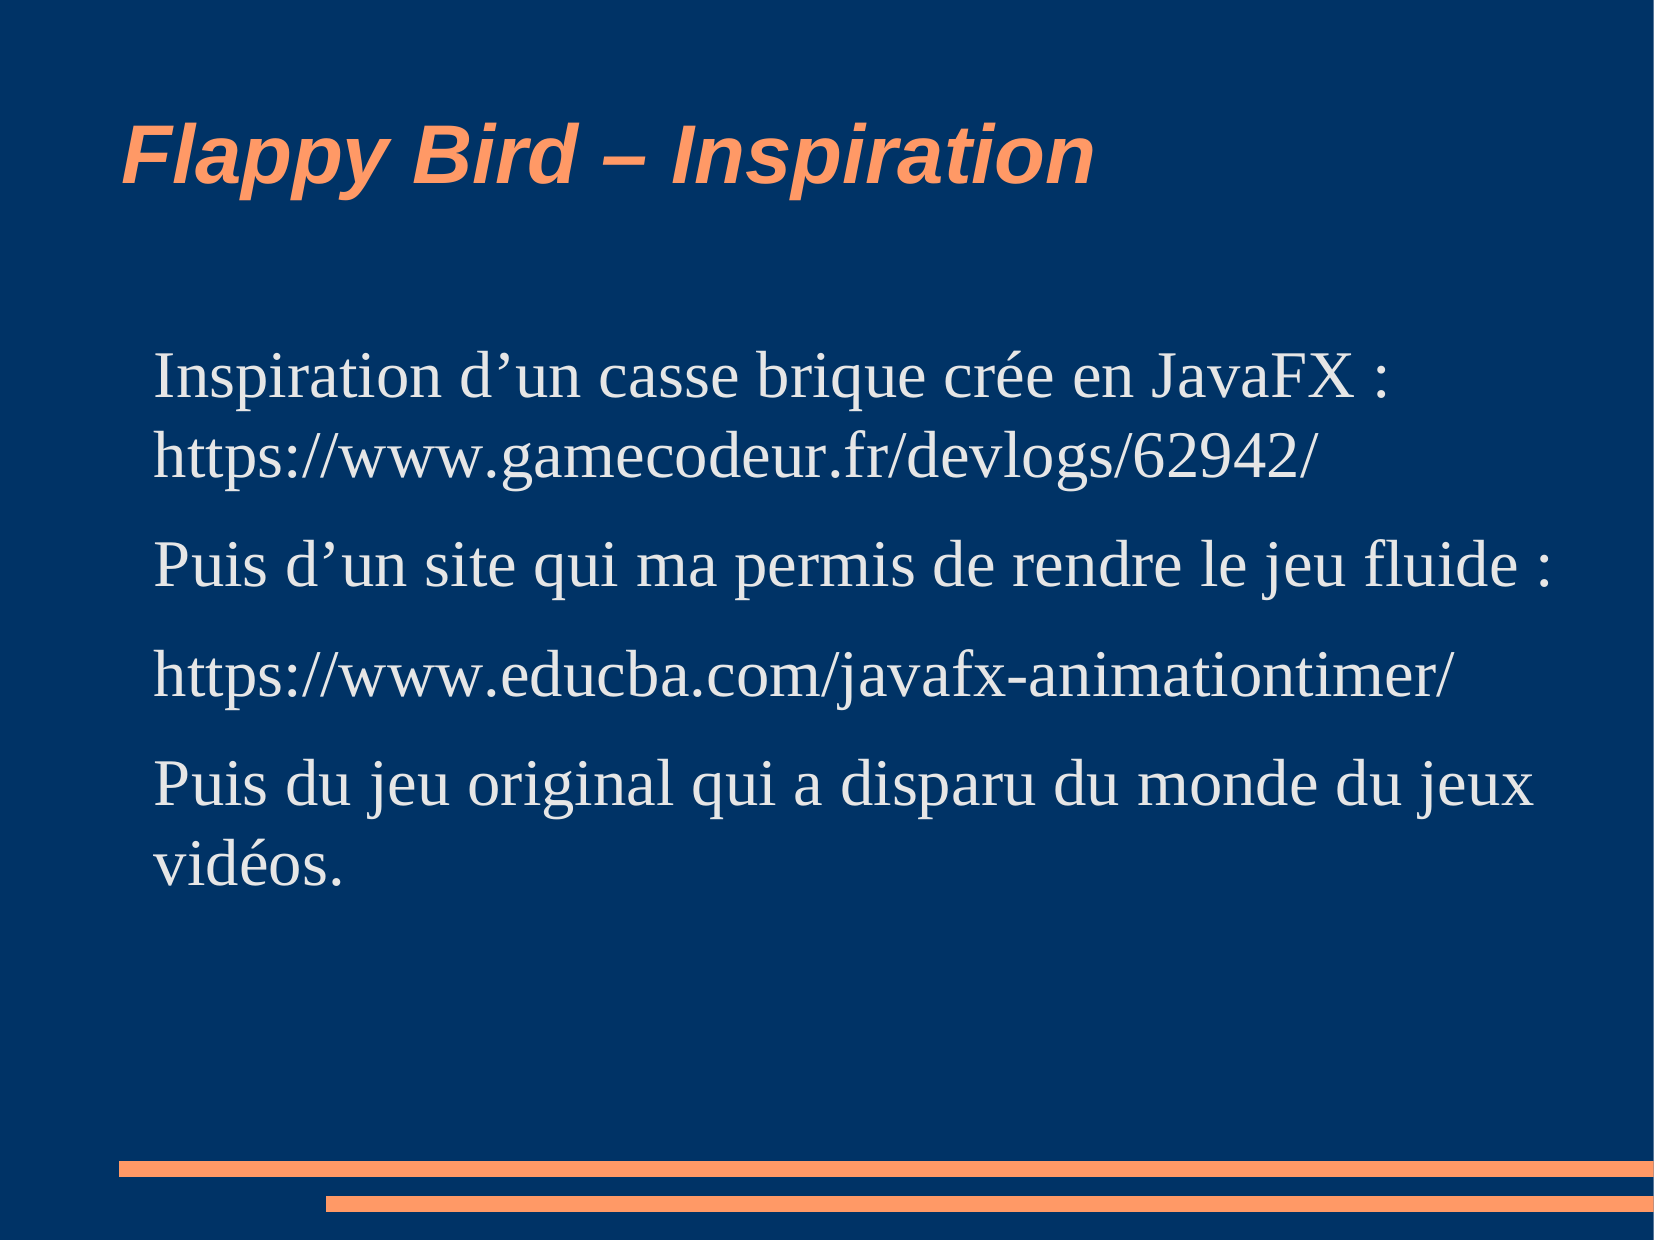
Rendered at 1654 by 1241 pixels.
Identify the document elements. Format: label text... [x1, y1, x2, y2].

text_box Inspiration d’un casse brique crée en JavaFX : https://www.gamecodeur.fr/devlogs/62942/ Puis d’un site qui ma permis de rendre le jeu fluide : https://www.educba.com/javafx-animationtimer/ Puis du jeu original qui a disparu du monde du jeux vidéos. [136, 330, 1576, 904]
text_box Flappy Bird – Inspiration [121, 46, 1534, 254]
